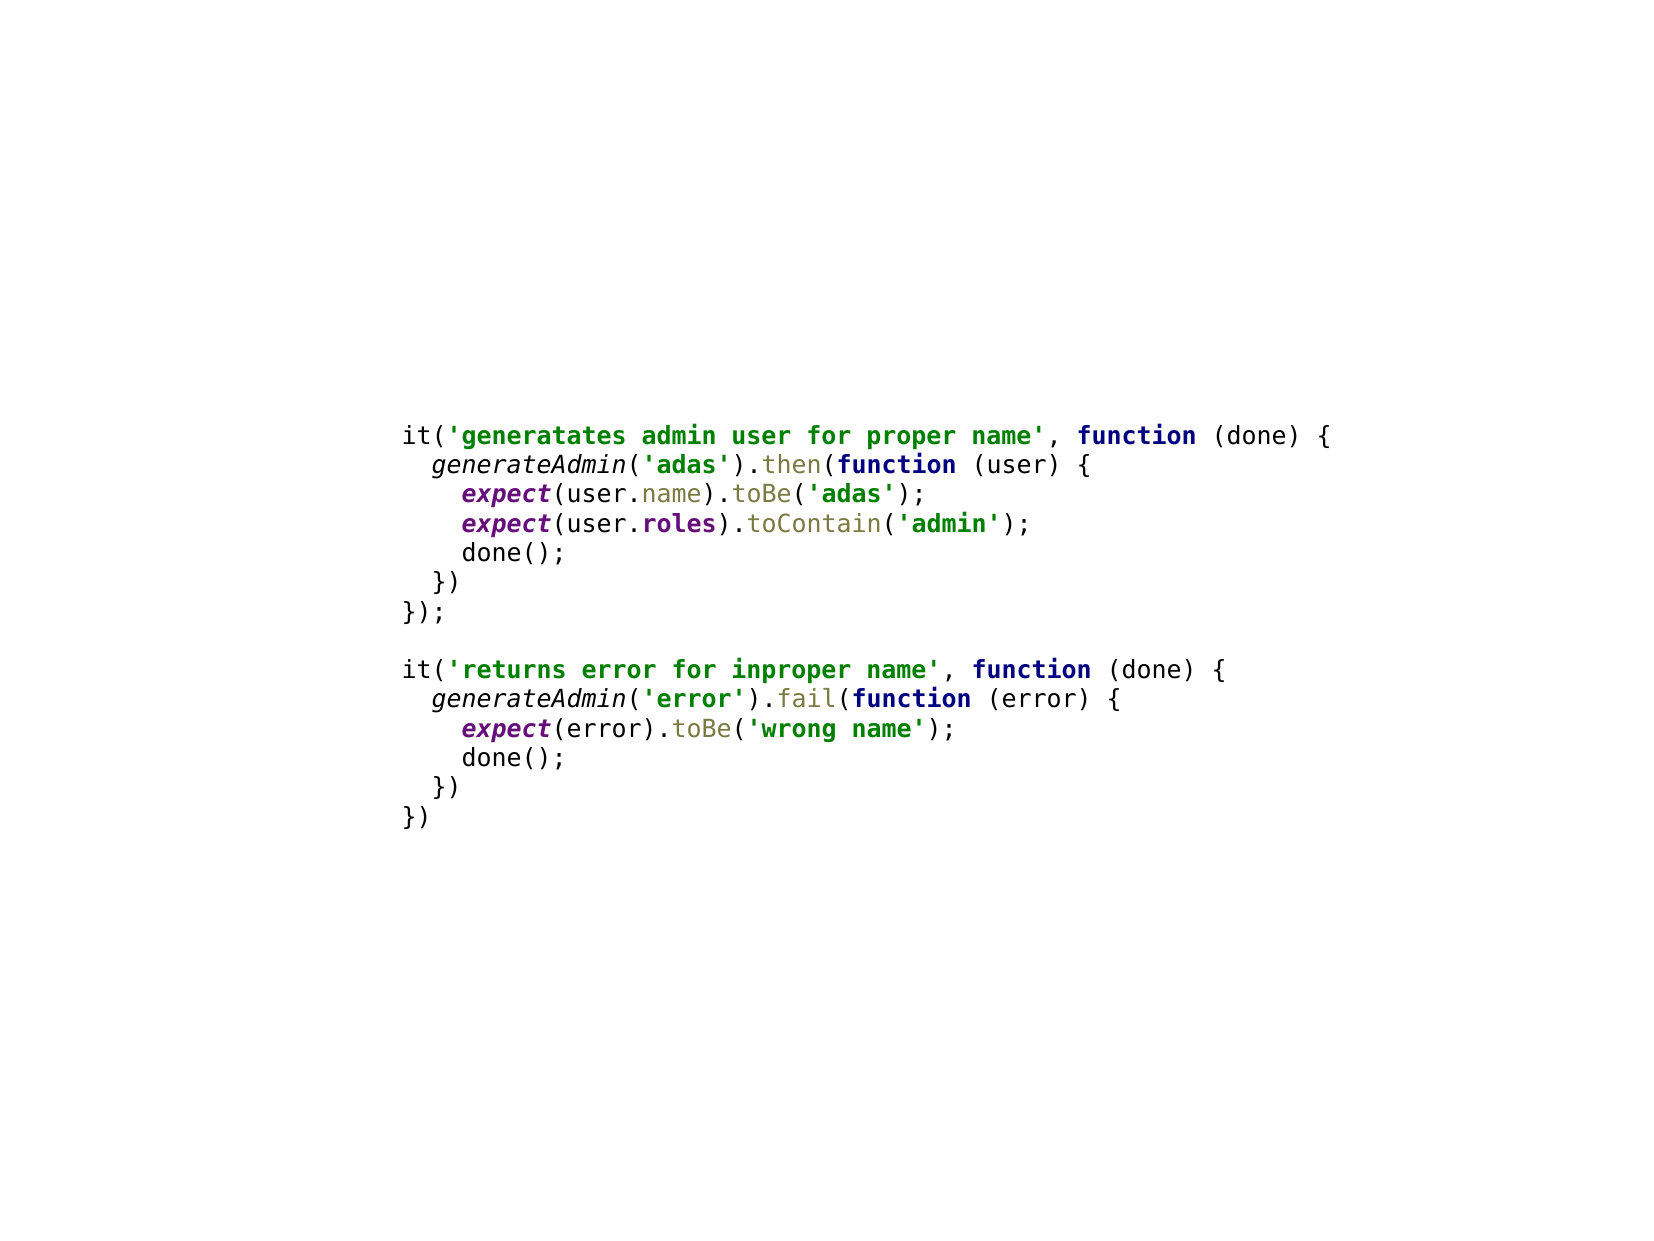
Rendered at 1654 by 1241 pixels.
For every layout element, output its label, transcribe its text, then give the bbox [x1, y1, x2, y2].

text_box it('generatates admin user for proper name', function (done) { generateAdmin('adas').then(function (user) { expect(user.name).toBe('adas'); expect(user.roles).toContain('admin'); done(); }) }); it('returns error for inproper name', function (done) { generateAdmin('error').fail(function (error) { expect(error).toBe('wrong name'); done(); }) }) [386, 413, 1347, 839]
